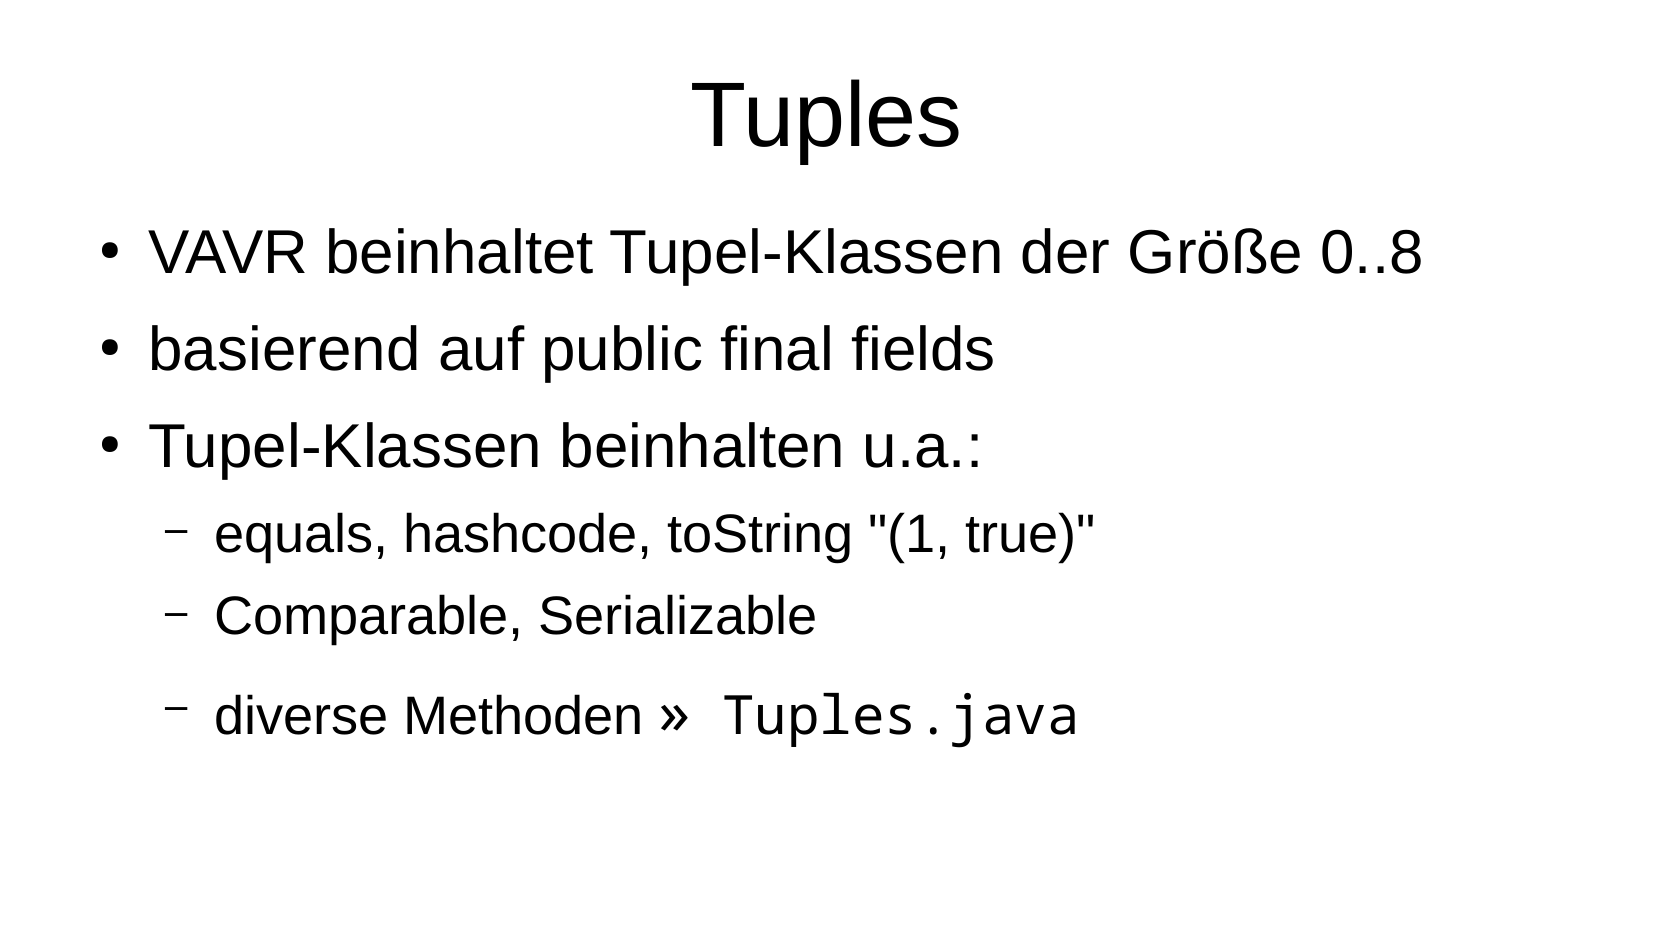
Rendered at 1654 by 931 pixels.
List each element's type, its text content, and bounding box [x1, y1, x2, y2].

title Tuples [82, 37, 1571, 193]
list VAVR beinhaltet Tupel-Klassen der Größe 0..8 basierend auf public final fields Tupel-Klassen beinhalten u.a.: equals, hashcode, toString "(1, true)" Comparable, Serializable diverse Methoden » Tuples.java [82, 217, 1571, 758]
